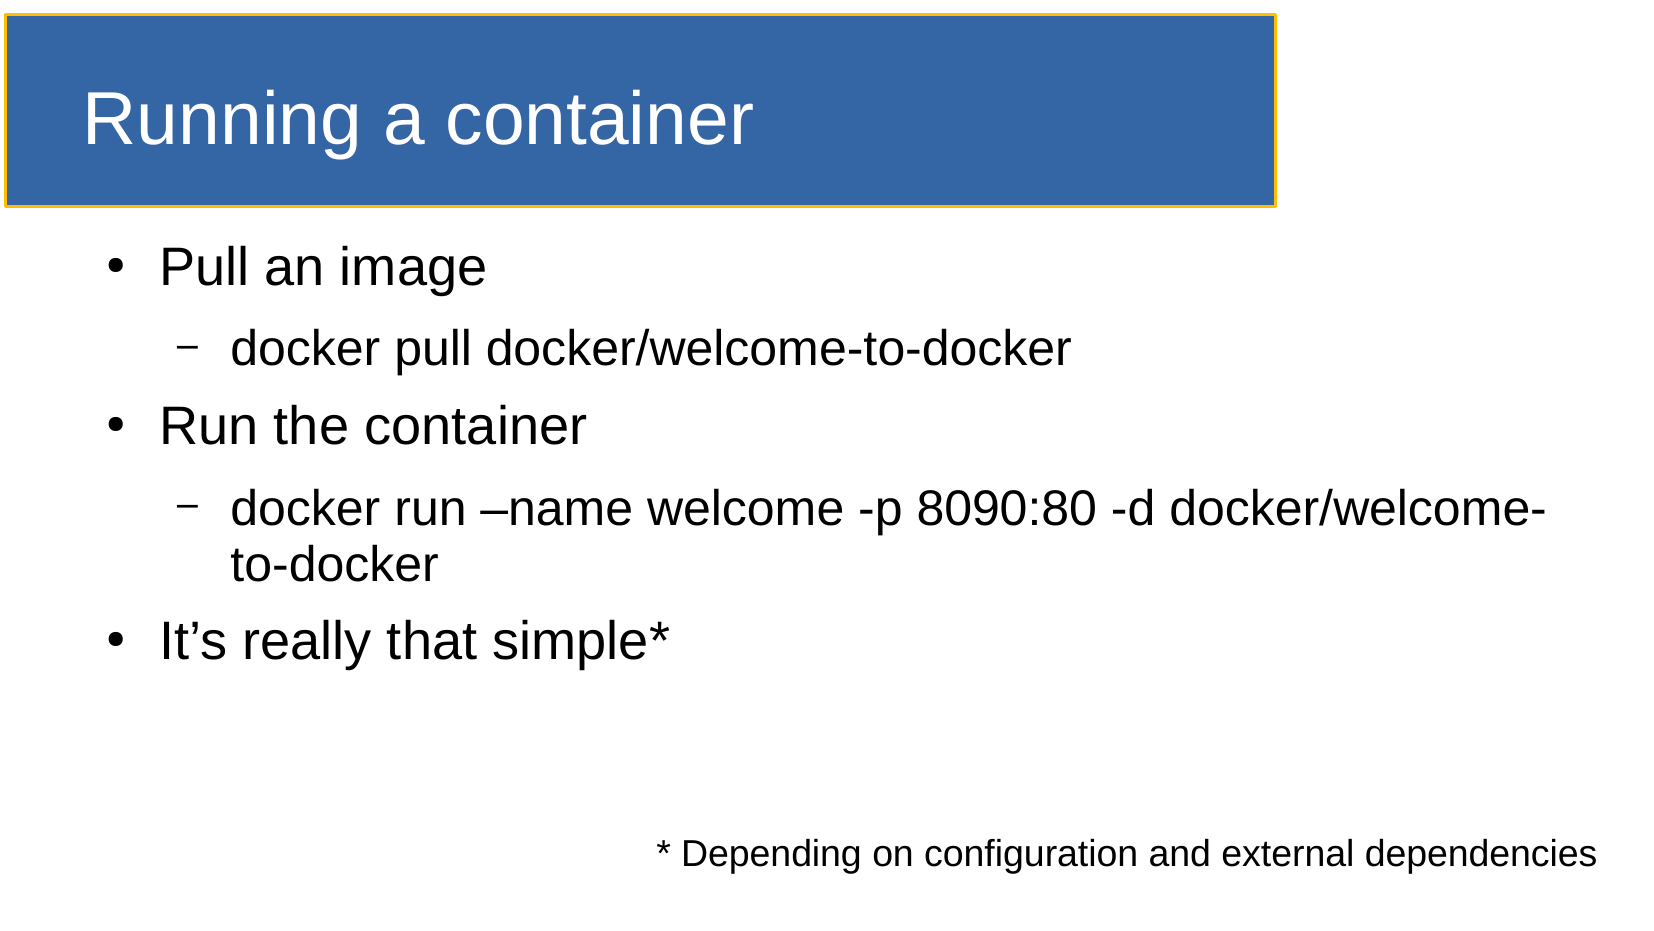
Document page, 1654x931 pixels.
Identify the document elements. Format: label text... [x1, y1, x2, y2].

title Running a container [82, 44, 1235, 192]
list Pull an image docker pull docker/welcome-to-docker Run the container docker run –name welcome -p 8090:80 -d docker/welcome-to-docker It’s really that simple* [88, 236, 1565, 798]
text_box * Depending on configuration and external dependencies [641, 825, 1613, 882]
